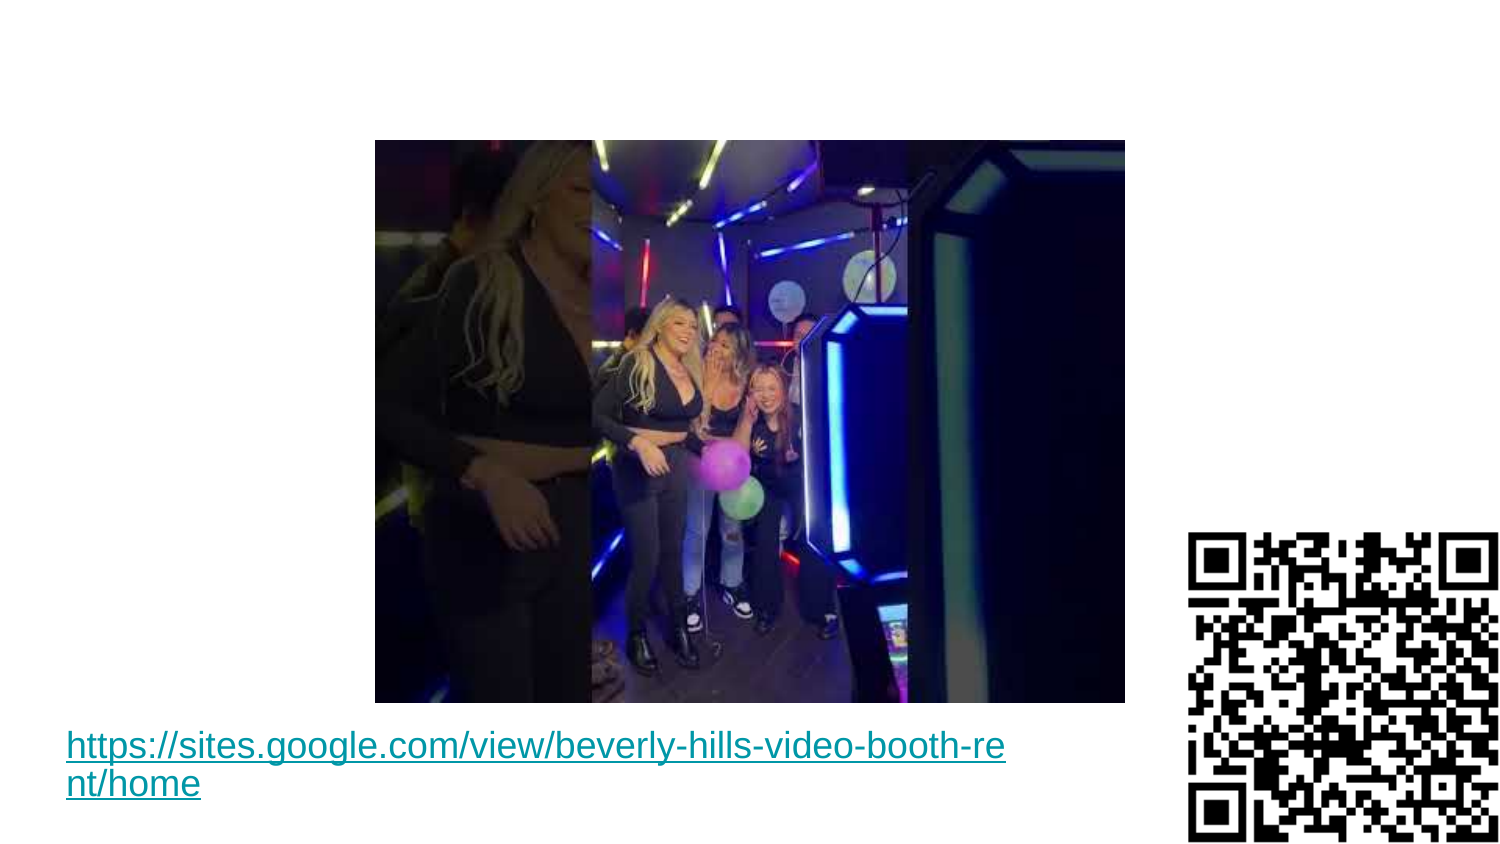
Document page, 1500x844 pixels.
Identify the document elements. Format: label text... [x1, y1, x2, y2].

list https://sites.google.com/view/beverly-hills-video-booth-rent/home [51, 694, 1036, 794]
picture [375, 140, 1125, 704]
picture [1187, 531, 1500, 844]
